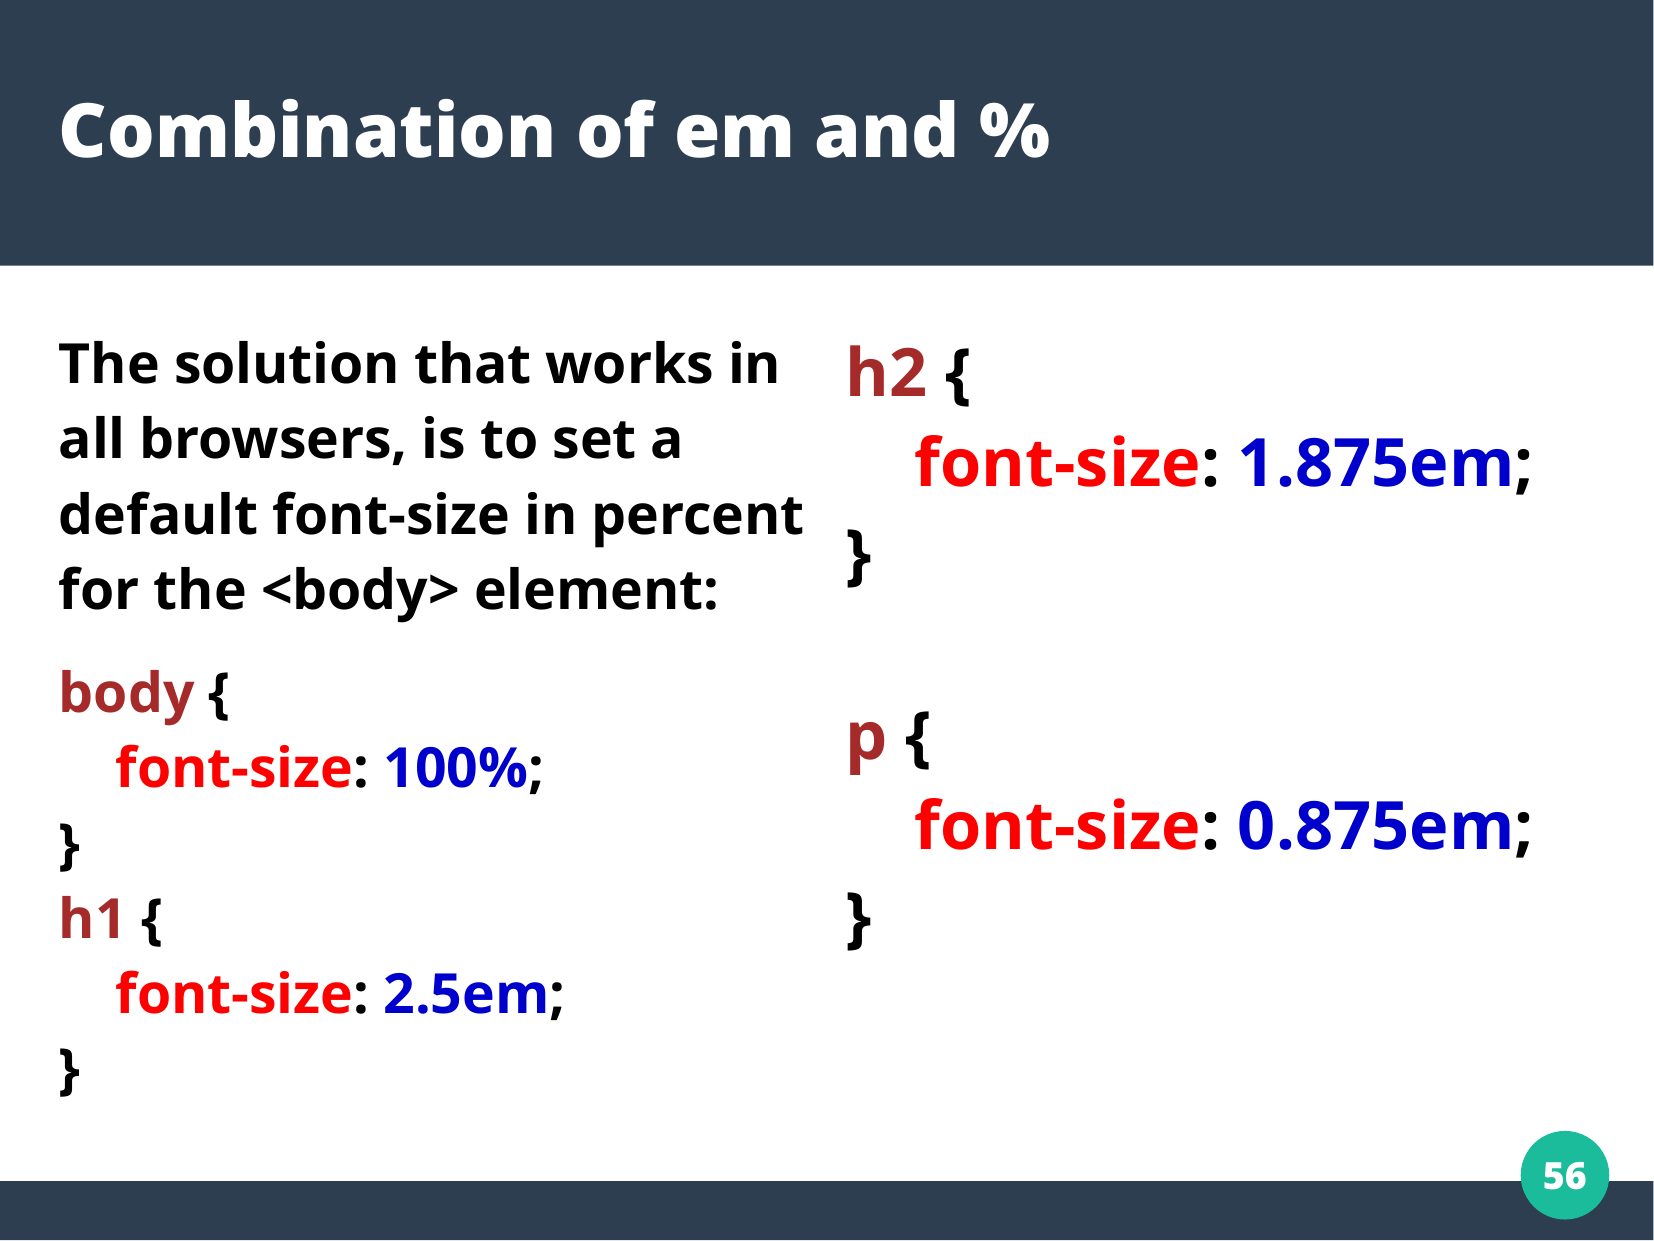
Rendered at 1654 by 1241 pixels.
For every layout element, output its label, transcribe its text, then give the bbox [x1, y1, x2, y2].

list h2 { font-size: 1.875em; } p { font-size: 0.875em; } [845, 324, 1596, 1152]
title Combination of em and % [59, 49, 1595, 207]
list The solution that works in all browsers, is to set a default font-size in percent for the <body> element: body { font-size: 100%; } h1 { font-size: 2.5em; } [59, 324, 809, 1152]
